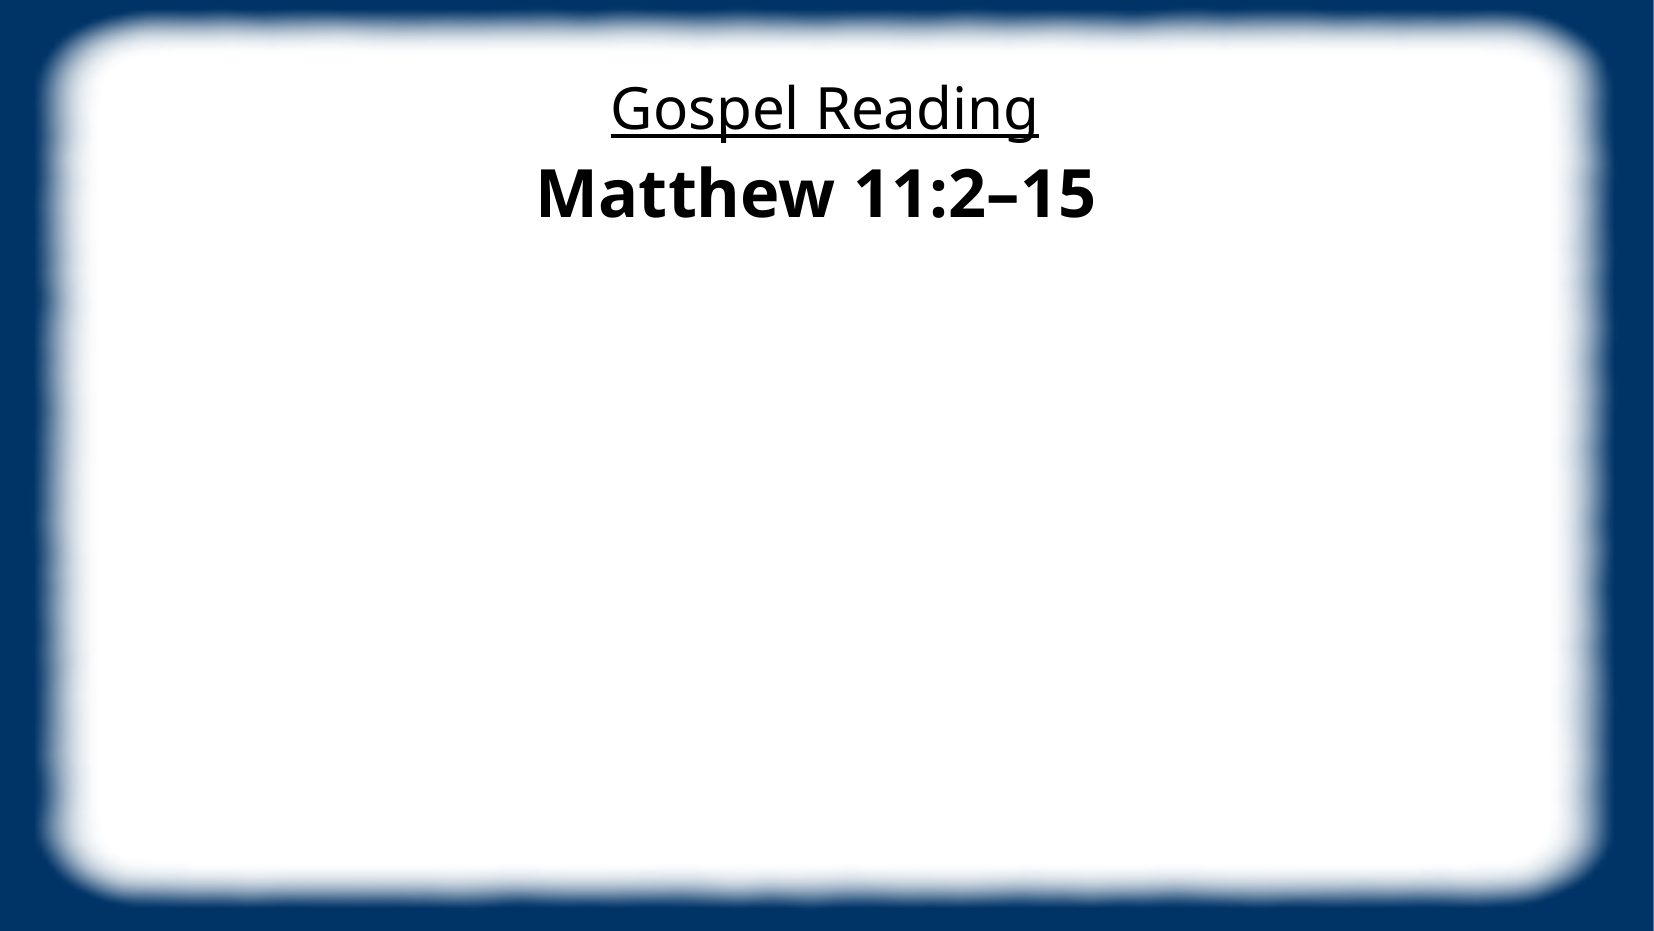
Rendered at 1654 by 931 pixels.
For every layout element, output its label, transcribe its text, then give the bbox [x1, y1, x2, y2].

picture [0, 0, 1654, 931]
text_box Gospel Reading Matthew 11:2–15 [105, 60, 1546, 241]
